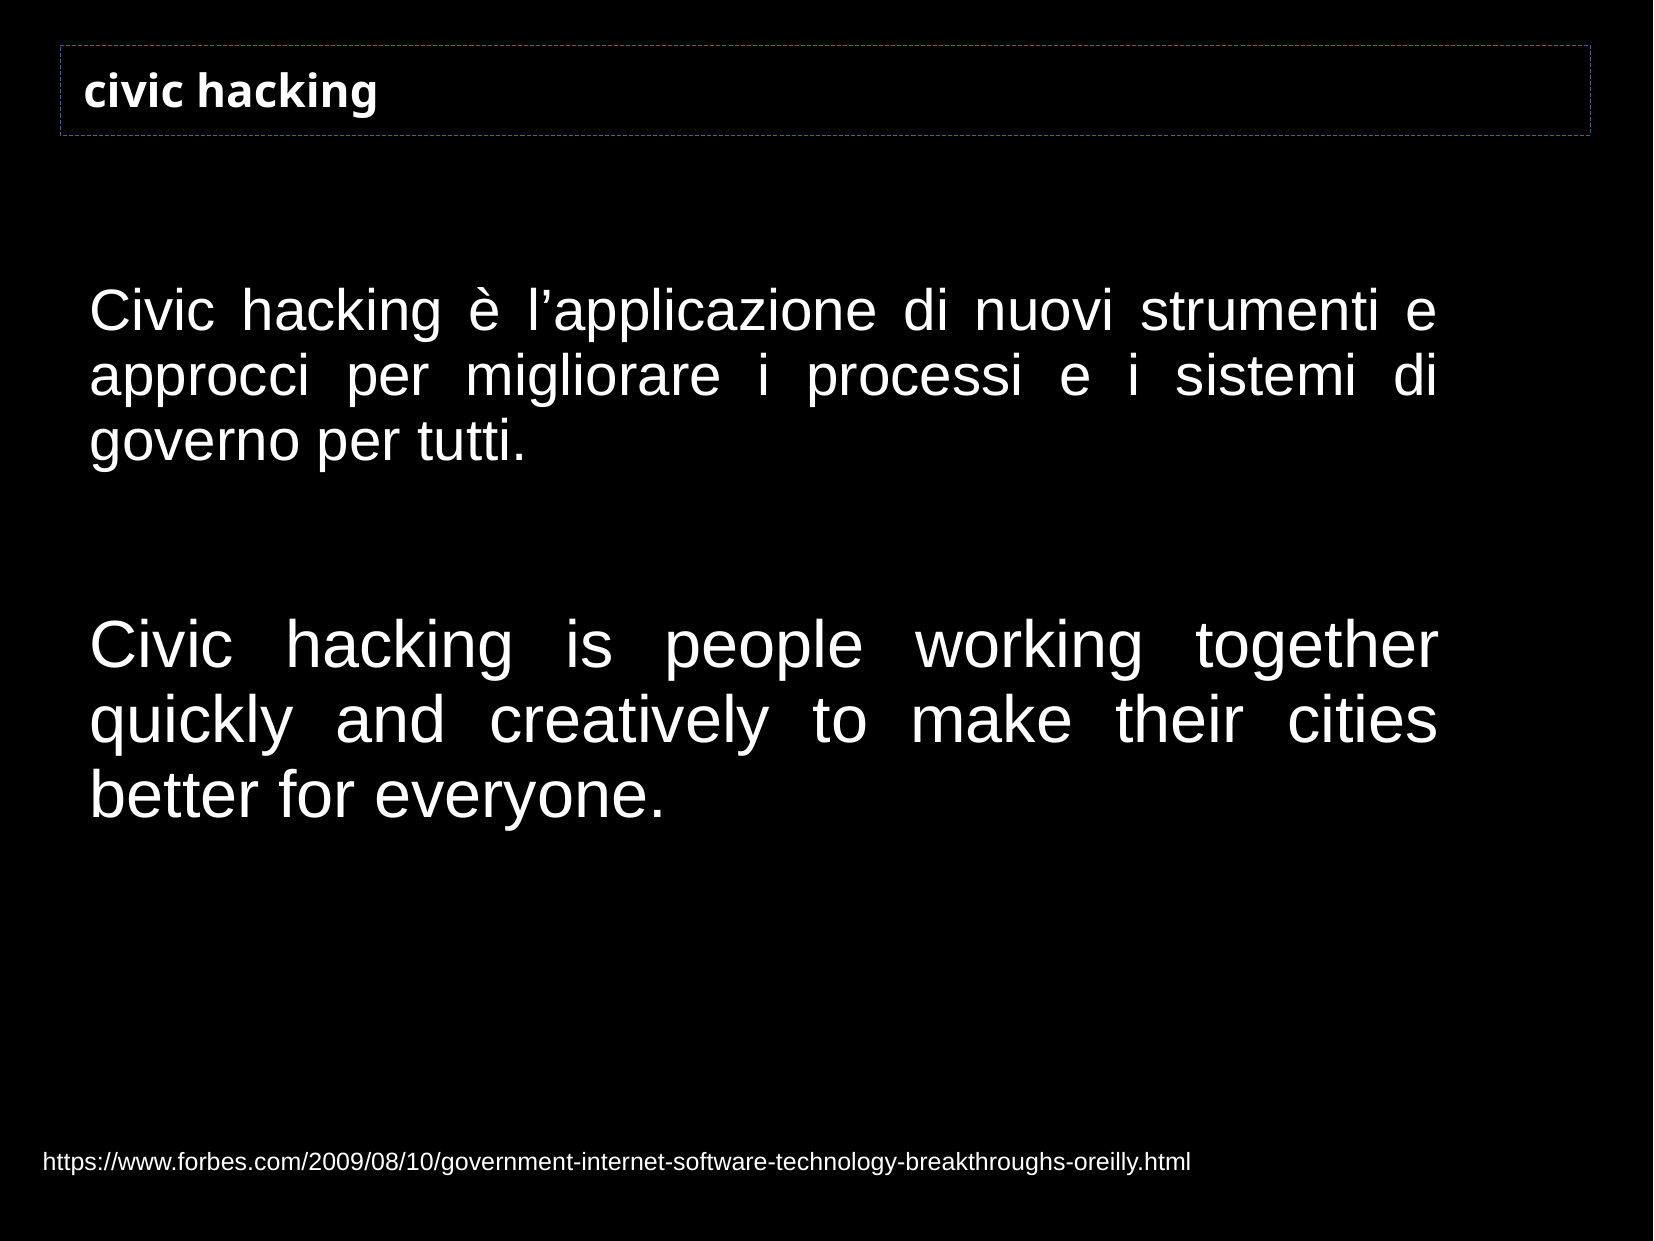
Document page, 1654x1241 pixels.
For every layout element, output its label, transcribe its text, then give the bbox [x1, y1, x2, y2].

text_box Civic hacking è l’applicazione di nuovi strumenti e approcci per migliorare i processi e i sistemi di governo per tutti. [75, 270, 1456, 480]
list civic hacking [60, 45, 1591, 136]
text_box Civic hacking is people working together quickly and creatively to make their cities better for everyone. [75, 600, 1456, 974]
text_box https://www.forbes.com/2009/08/10/government-internet-software-technology-breakthroughs-oreilly.html [27, 1140, 1603, 1211]
